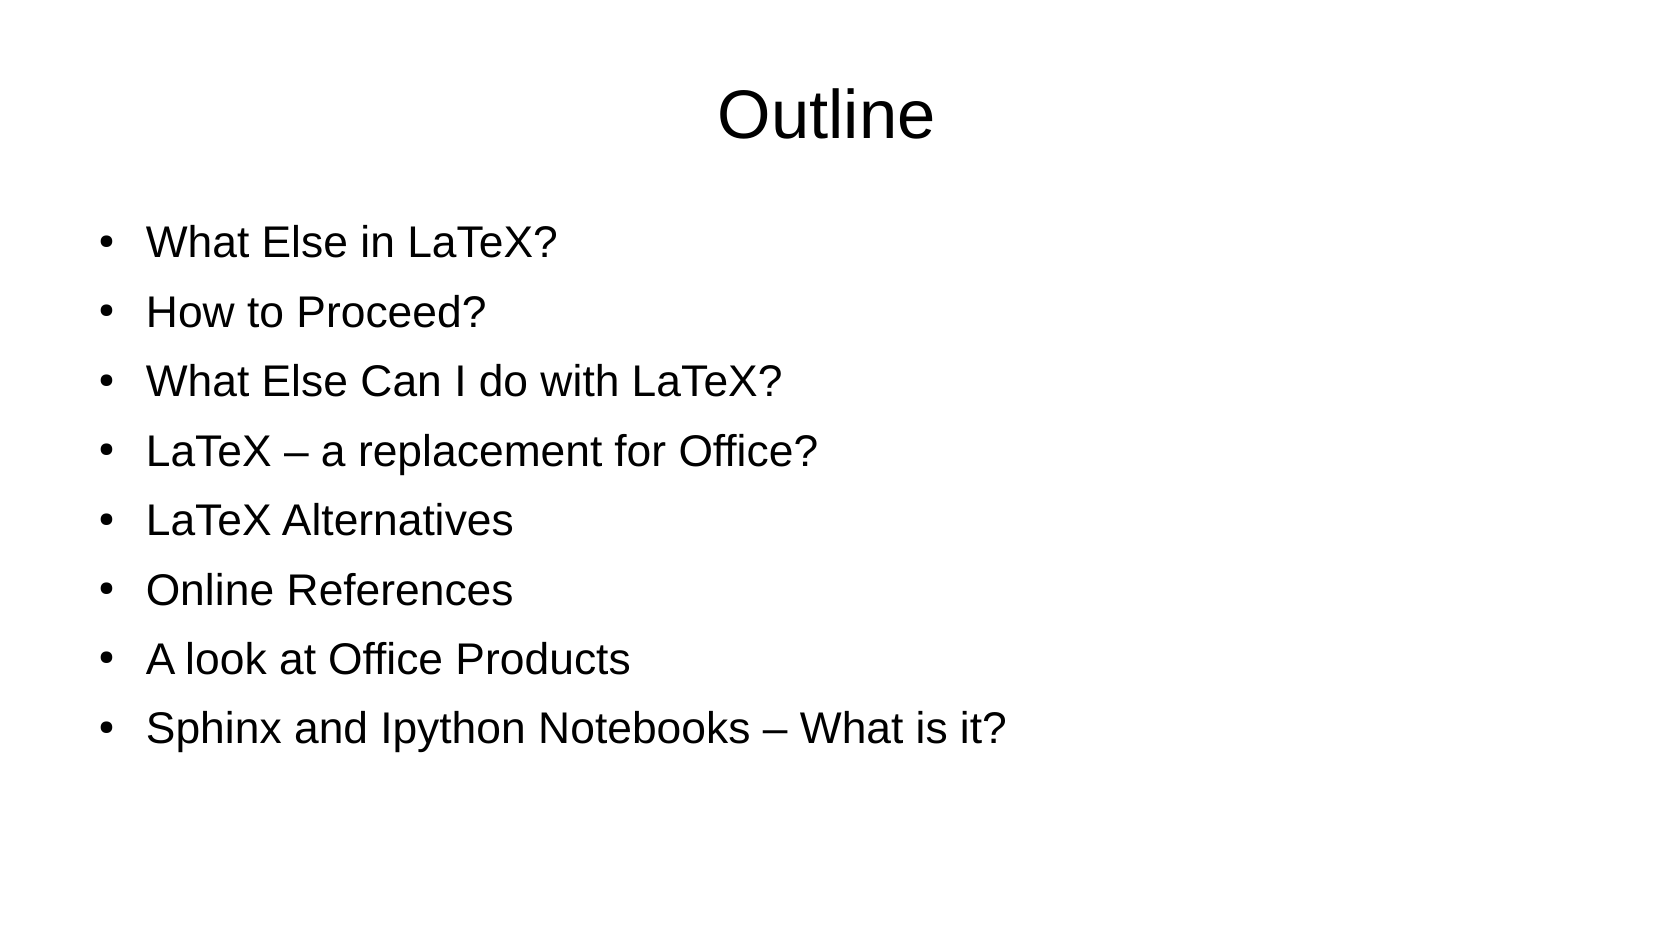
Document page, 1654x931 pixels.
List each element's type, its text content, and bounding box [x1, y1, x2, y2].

title Outline [82, 37, 1571, 193]
list What Else in LaTeX? How to Proceed? What Else Can I do with LaTeX? LaTeX – a replacement for Office? LaTeX Alternatives Online References A look at Office Products Sphinx and Ipython Notebooks – What is it? [82, 217, 1571, 758]
